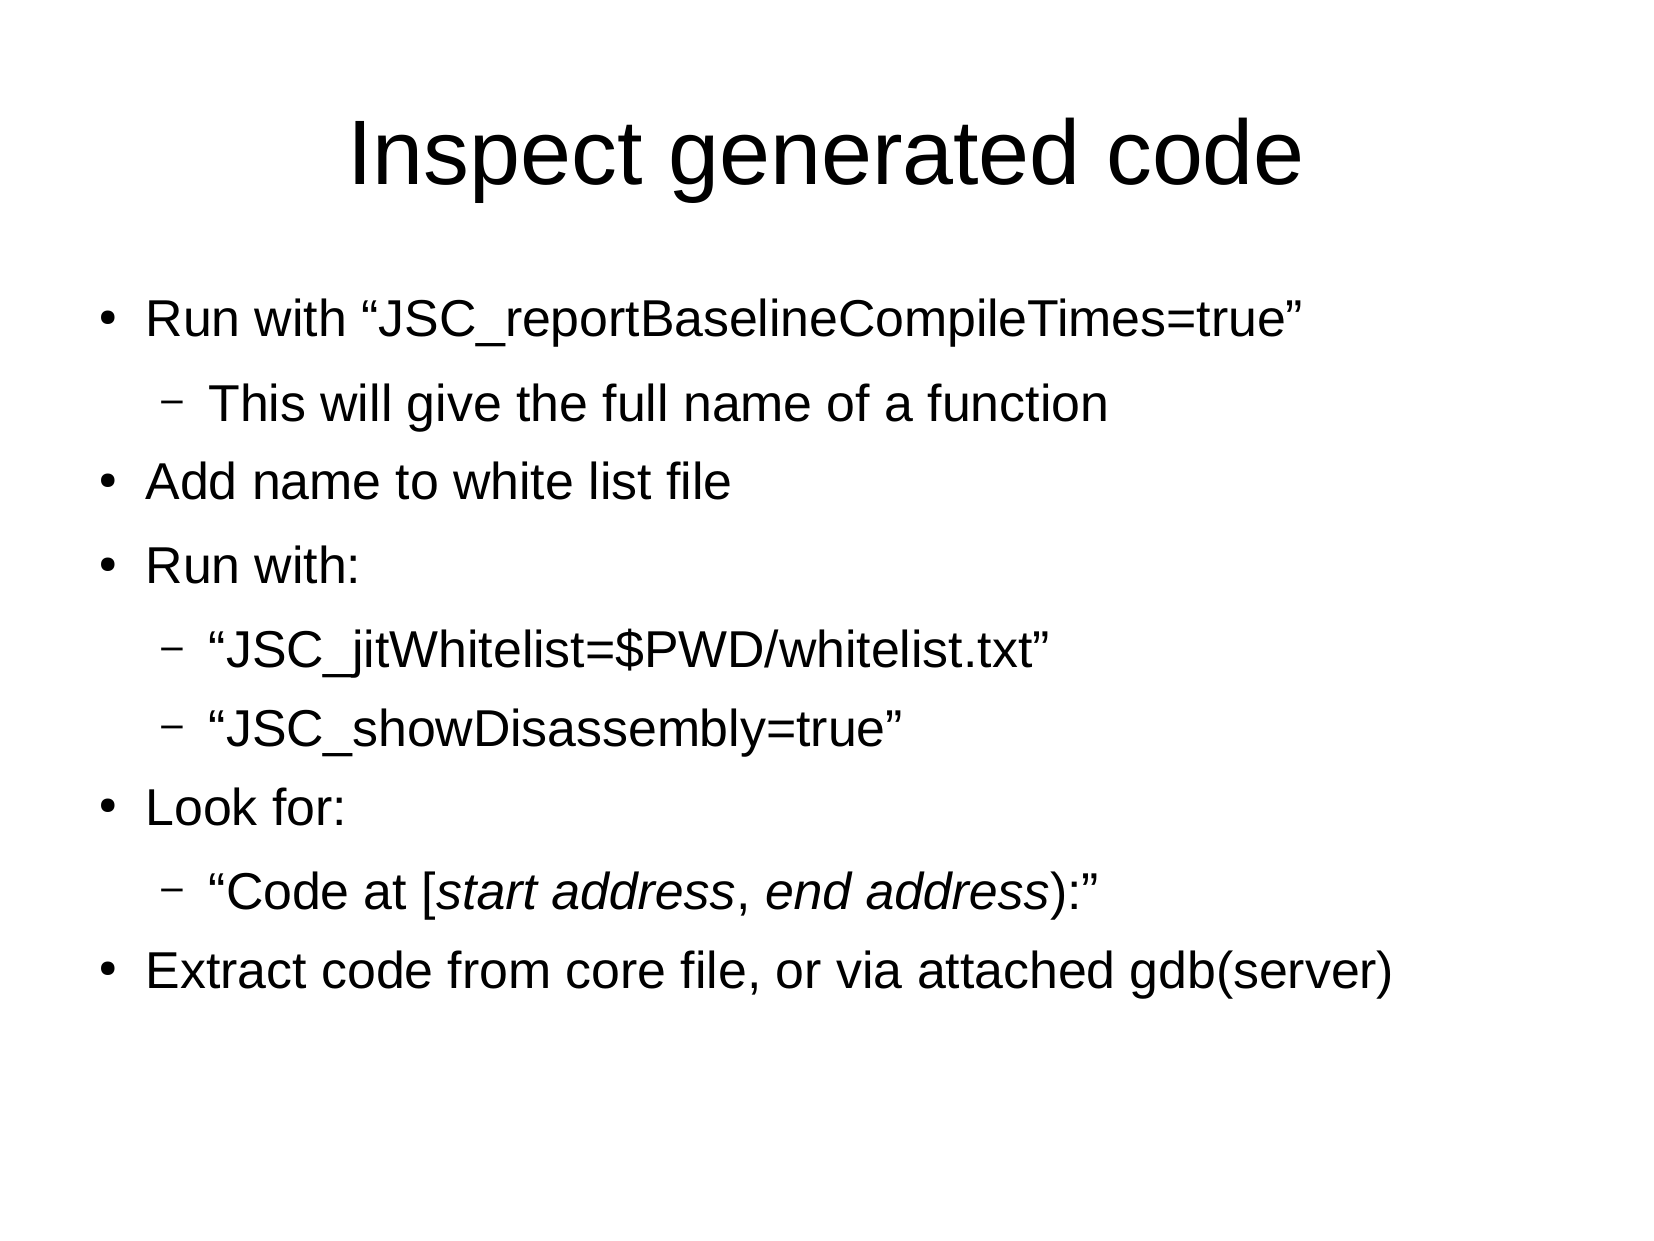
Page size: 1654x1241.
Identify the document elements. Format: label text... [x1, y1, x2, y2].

list Run with “JSC_reportBaselineCompileTimes=true” This will give the full name of a function Add name to white list file Run with: “JSC_jitWhitelist=$PWD/whitelist.txt” “JSC_showDisassembly=true” Look for: “Code at [start address, end address):” Extract code from core file, or via attached gdb(server) [82, 290, 1571, 1010]
title Inspect generated code [82, 49, 1571, 257]
